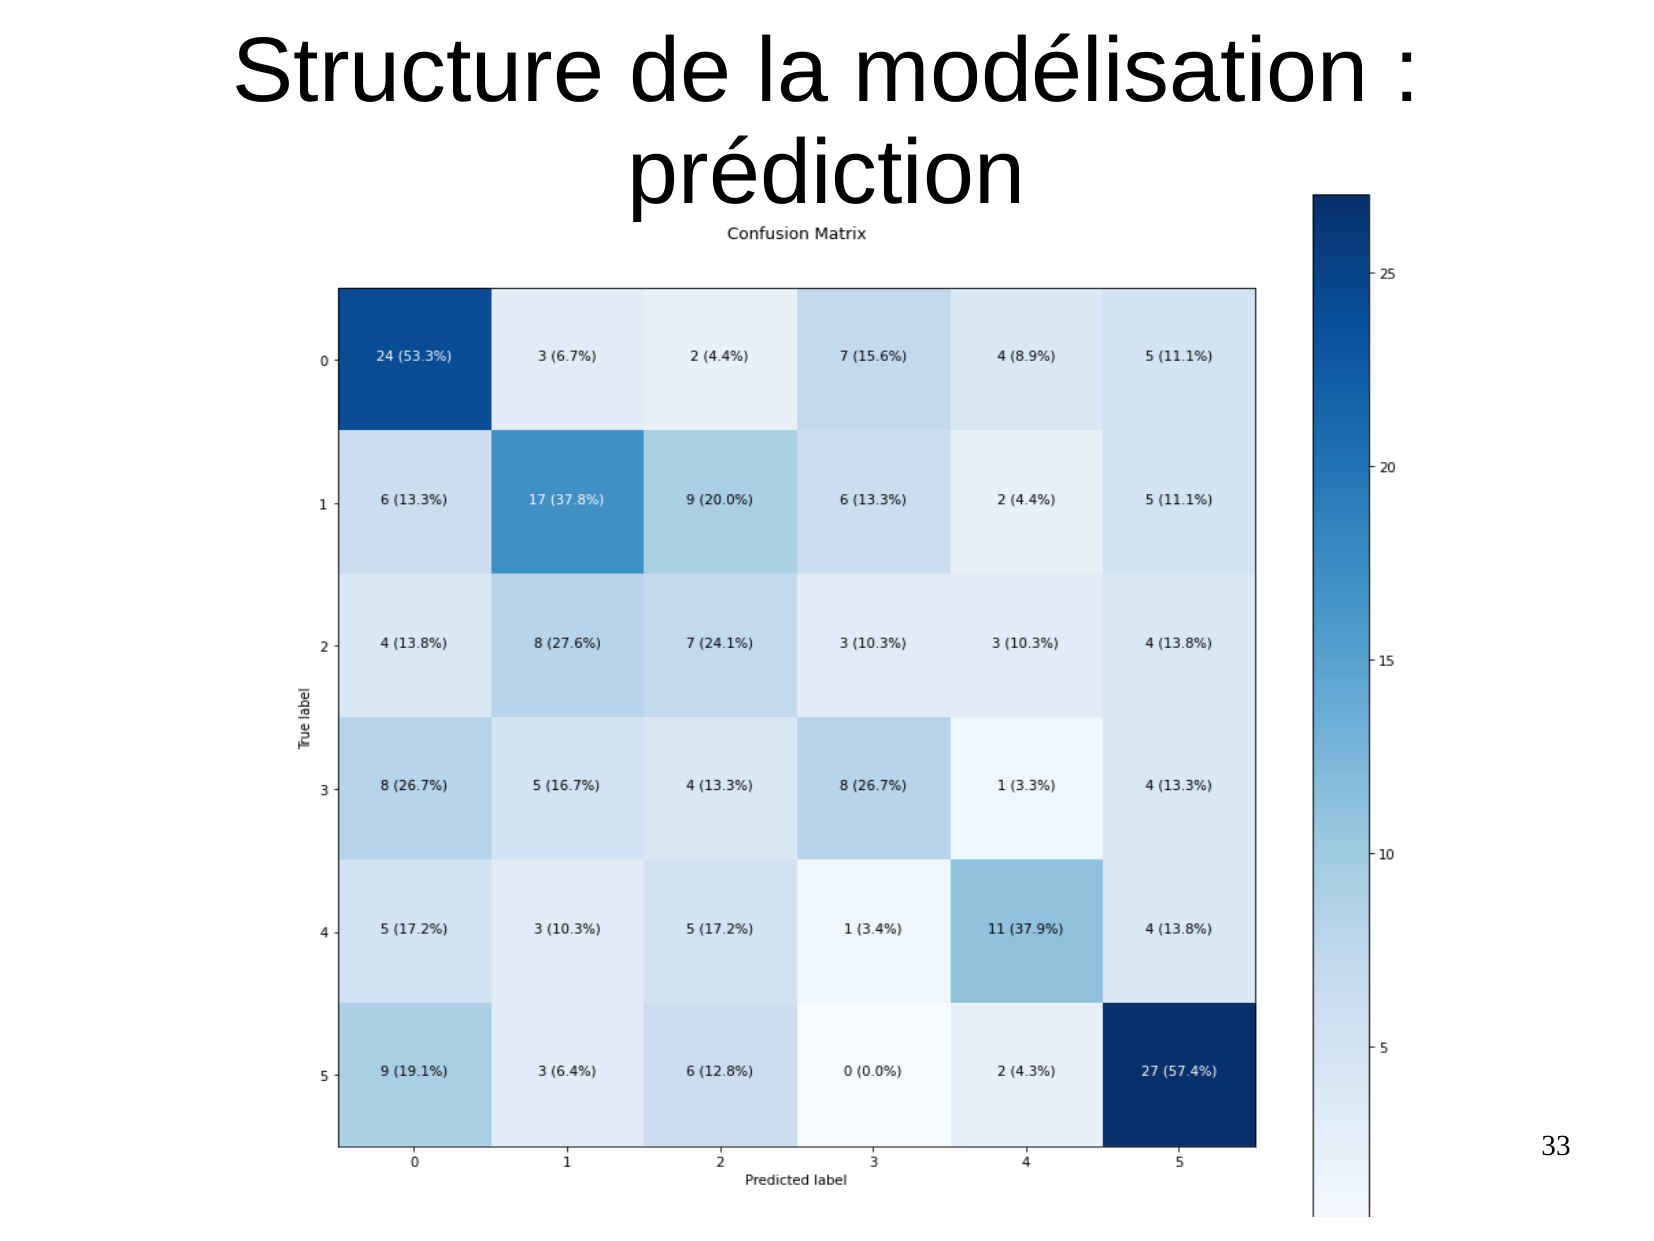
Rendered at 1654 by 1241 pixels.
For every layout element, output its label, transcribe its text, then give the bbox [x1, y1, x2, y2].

picture [271, 225, 1406, 1217]
title Structure de la modélisation : prédiction [82, 17, 1571, 225]
